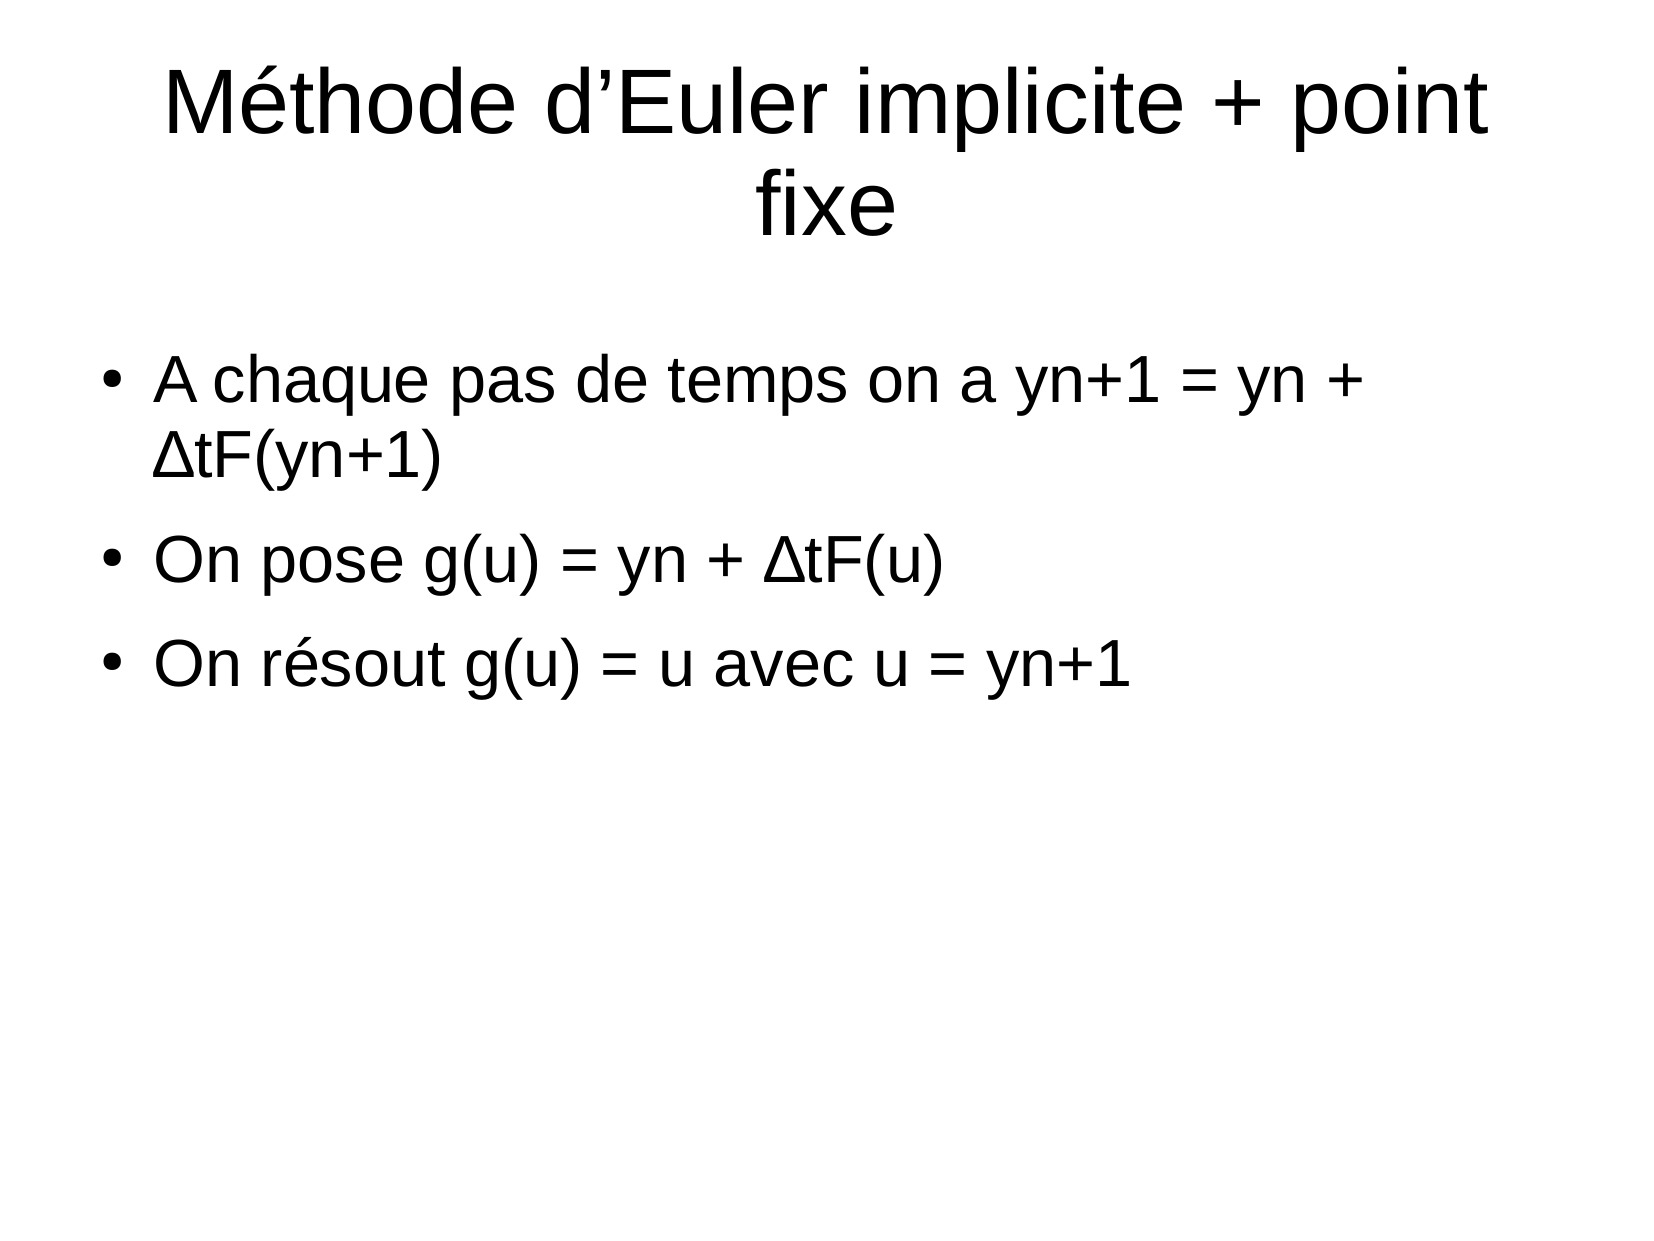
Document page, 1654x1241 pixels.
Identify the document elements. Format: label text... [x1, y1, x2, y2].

title Méthode d’Euler implicite + point fixe [82, 49, 1571, 257]
list A chaque pas de temps on a yn+1 = yn + ∆tF(yn+1) On pose g(u) = yn + ∆tF(u) On résout g(u) = u avec u = yn+1 [82, 342, 1571, 1062]
